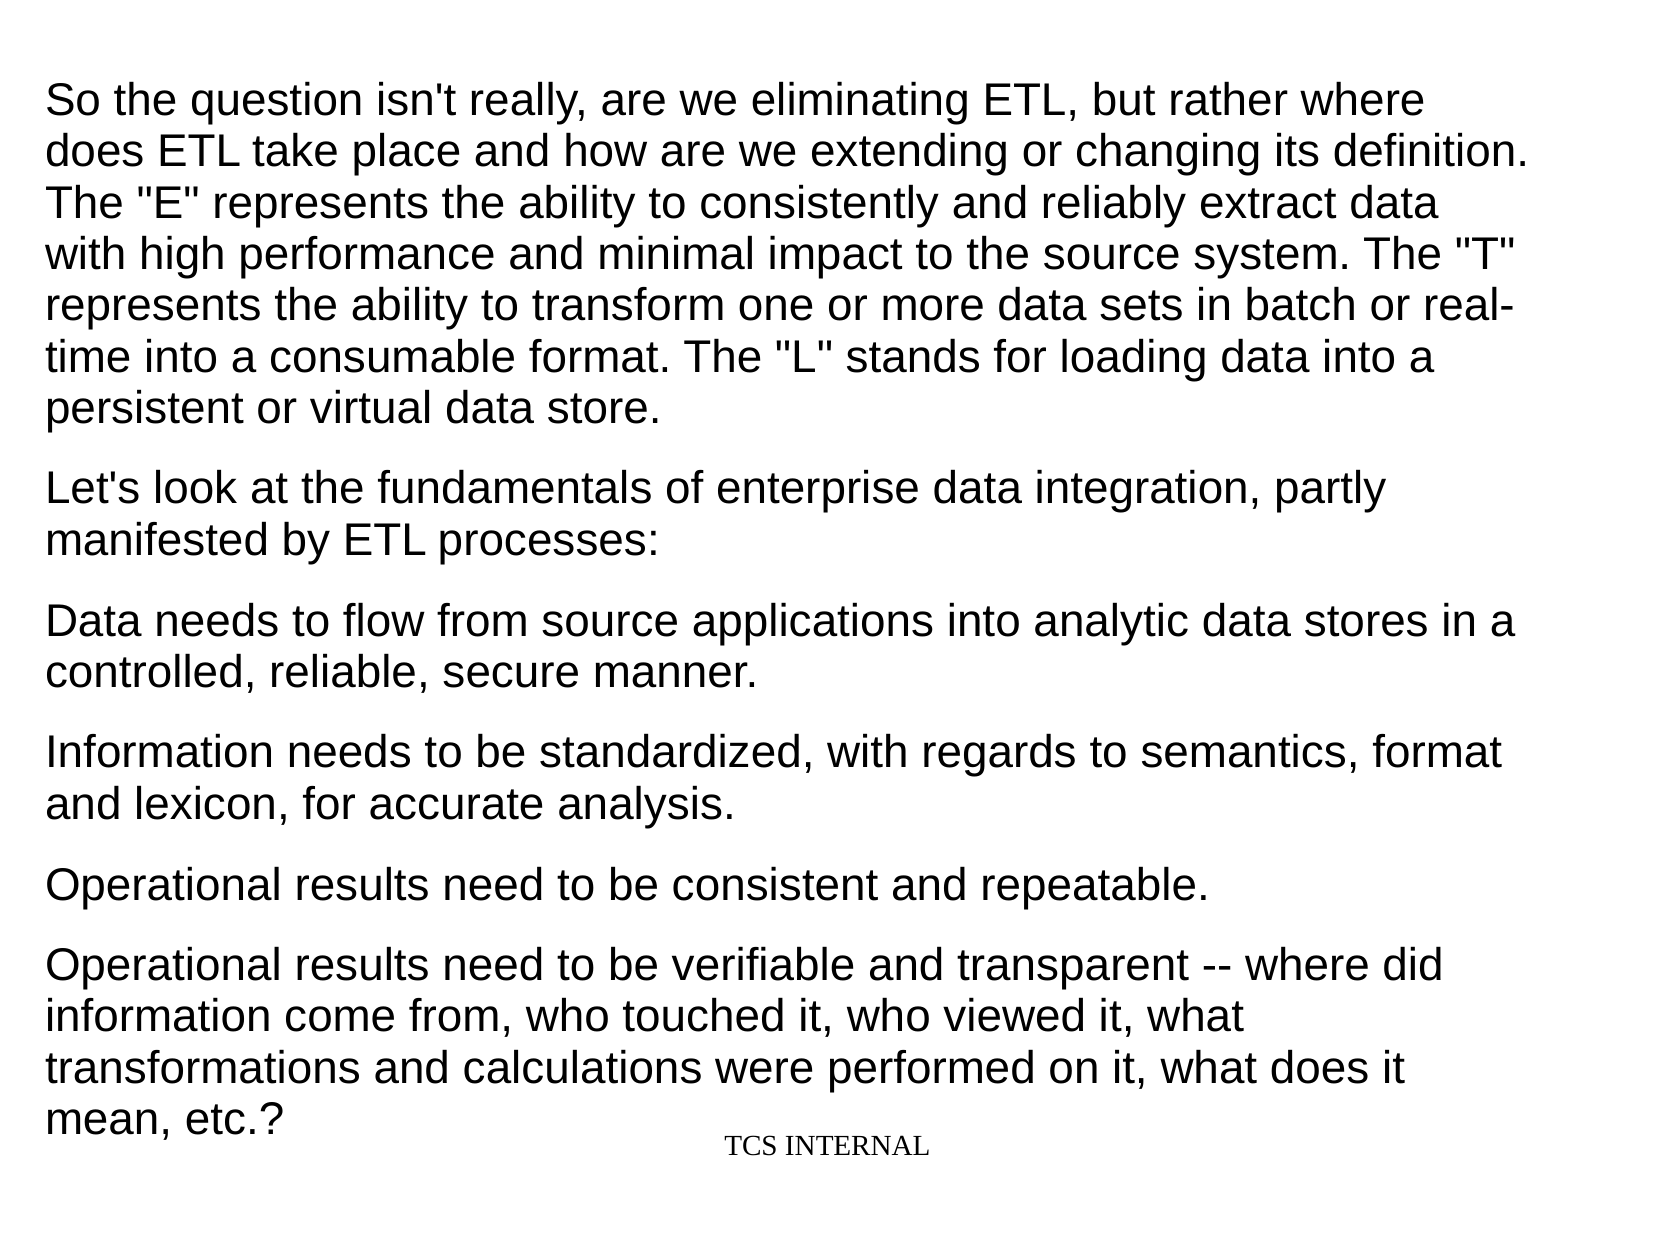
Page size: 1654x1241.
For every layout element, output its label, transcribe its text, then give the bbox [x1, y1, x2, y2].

list So the question isn't really, are we eliminating ETL, but rather where does ETL take place and how are we extending or changing its definition. The "E" represents the ability to consistently and reliably extract data with high performance and minimal impact to the source system. The "T" represents the ability to transform one or more data sets in batch or real-time into a consumable format. The "L" stands for loading data into a persistent or virtual data store. Let's look at the fundamentals of enterprise data integration, partly manifested by ETL processes: Data needs to flow from source applications into analytic data stores in a controlled, reliable, secure manner. Information needs to be standardized, with regards to semantics, format and lexicon, for accurate analysis. Operational results need to be consistent and repeatable. Operational results need to be verifiable and transparent -- where did information come from, who touched it, who viewed it, what transformations and calculations were performed on it, what does it mean, etc.? [45, 74, 1534, 1141]
